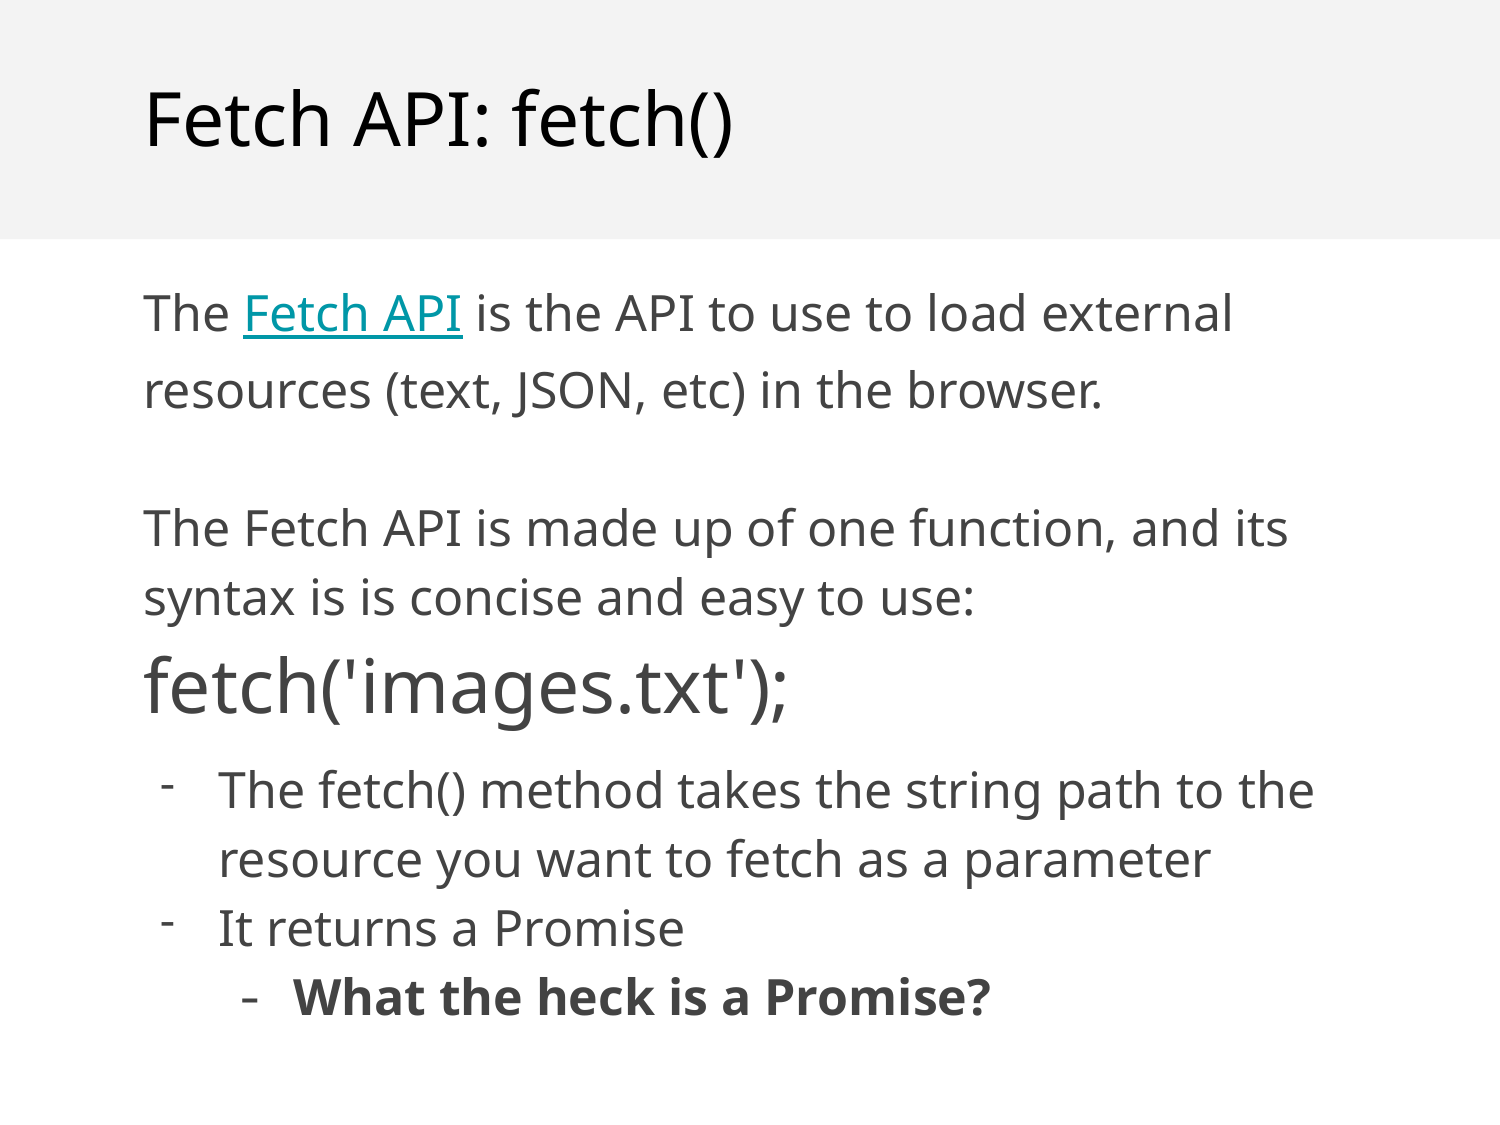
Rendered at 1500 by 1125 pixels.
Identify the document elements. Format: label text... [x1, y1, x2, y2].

list The Fetch API is the API to use to load external resources (text, JSON, etc) in the browser. The Fetch API is made up of one function, and its syntax is is concise and easy to use: fetch('images.txt'); The fetch() method takes the string path to the resource you want to fetch as a parameter It returns a Promise What the heck is a Promise? [128, 255, 1372, 1004]
title Fetch API: fetch() [128, 56, 1372, 183]
